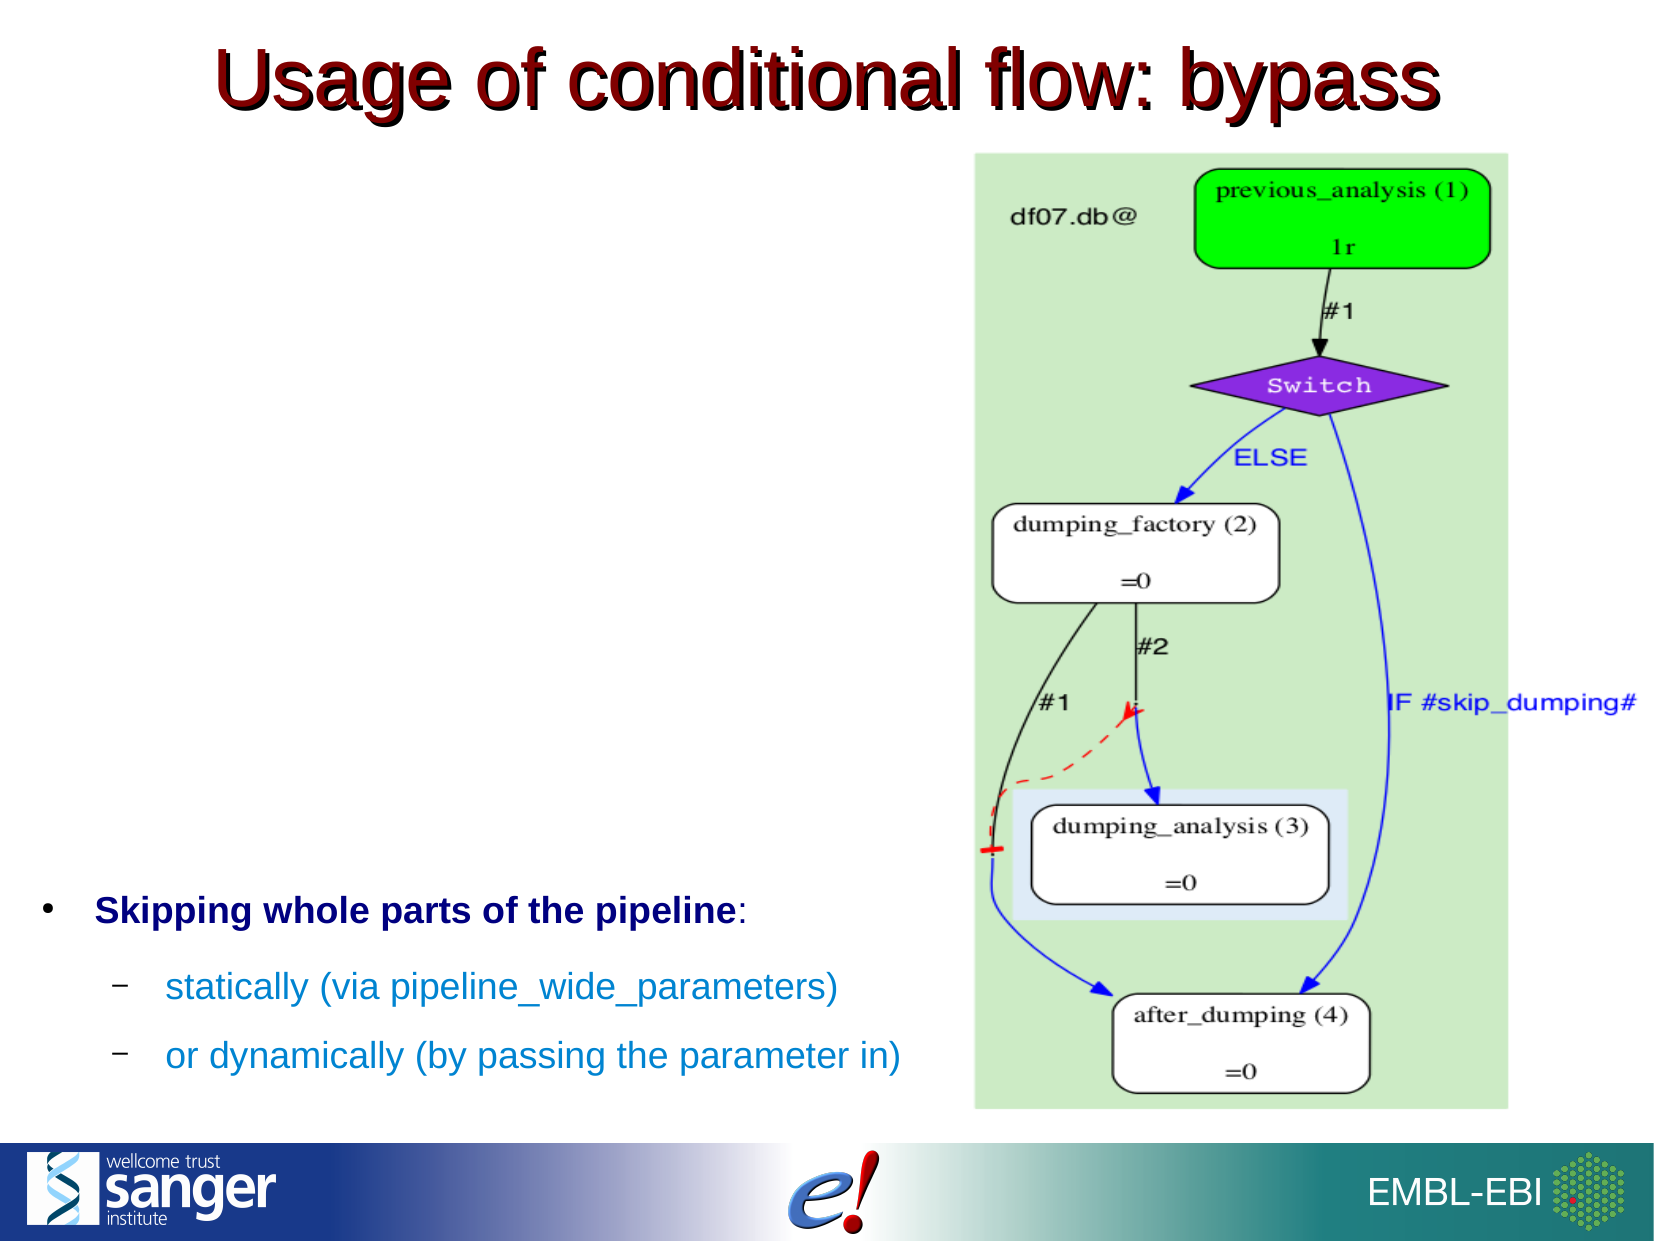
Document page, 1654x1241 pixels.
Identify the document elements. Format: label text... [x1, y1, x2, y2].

list Skipping whole parts of the pipeline: statically (via pipeline_wide_parameters) or dynamically (by passing the parameter in) [23, 889, 1607, 1138]
picture [944, 129, 1654, 1134]
picture [0, 1143, 1654, 1241]
title Usage of conditional flow: bypass [82, 31, 1571, 239]
